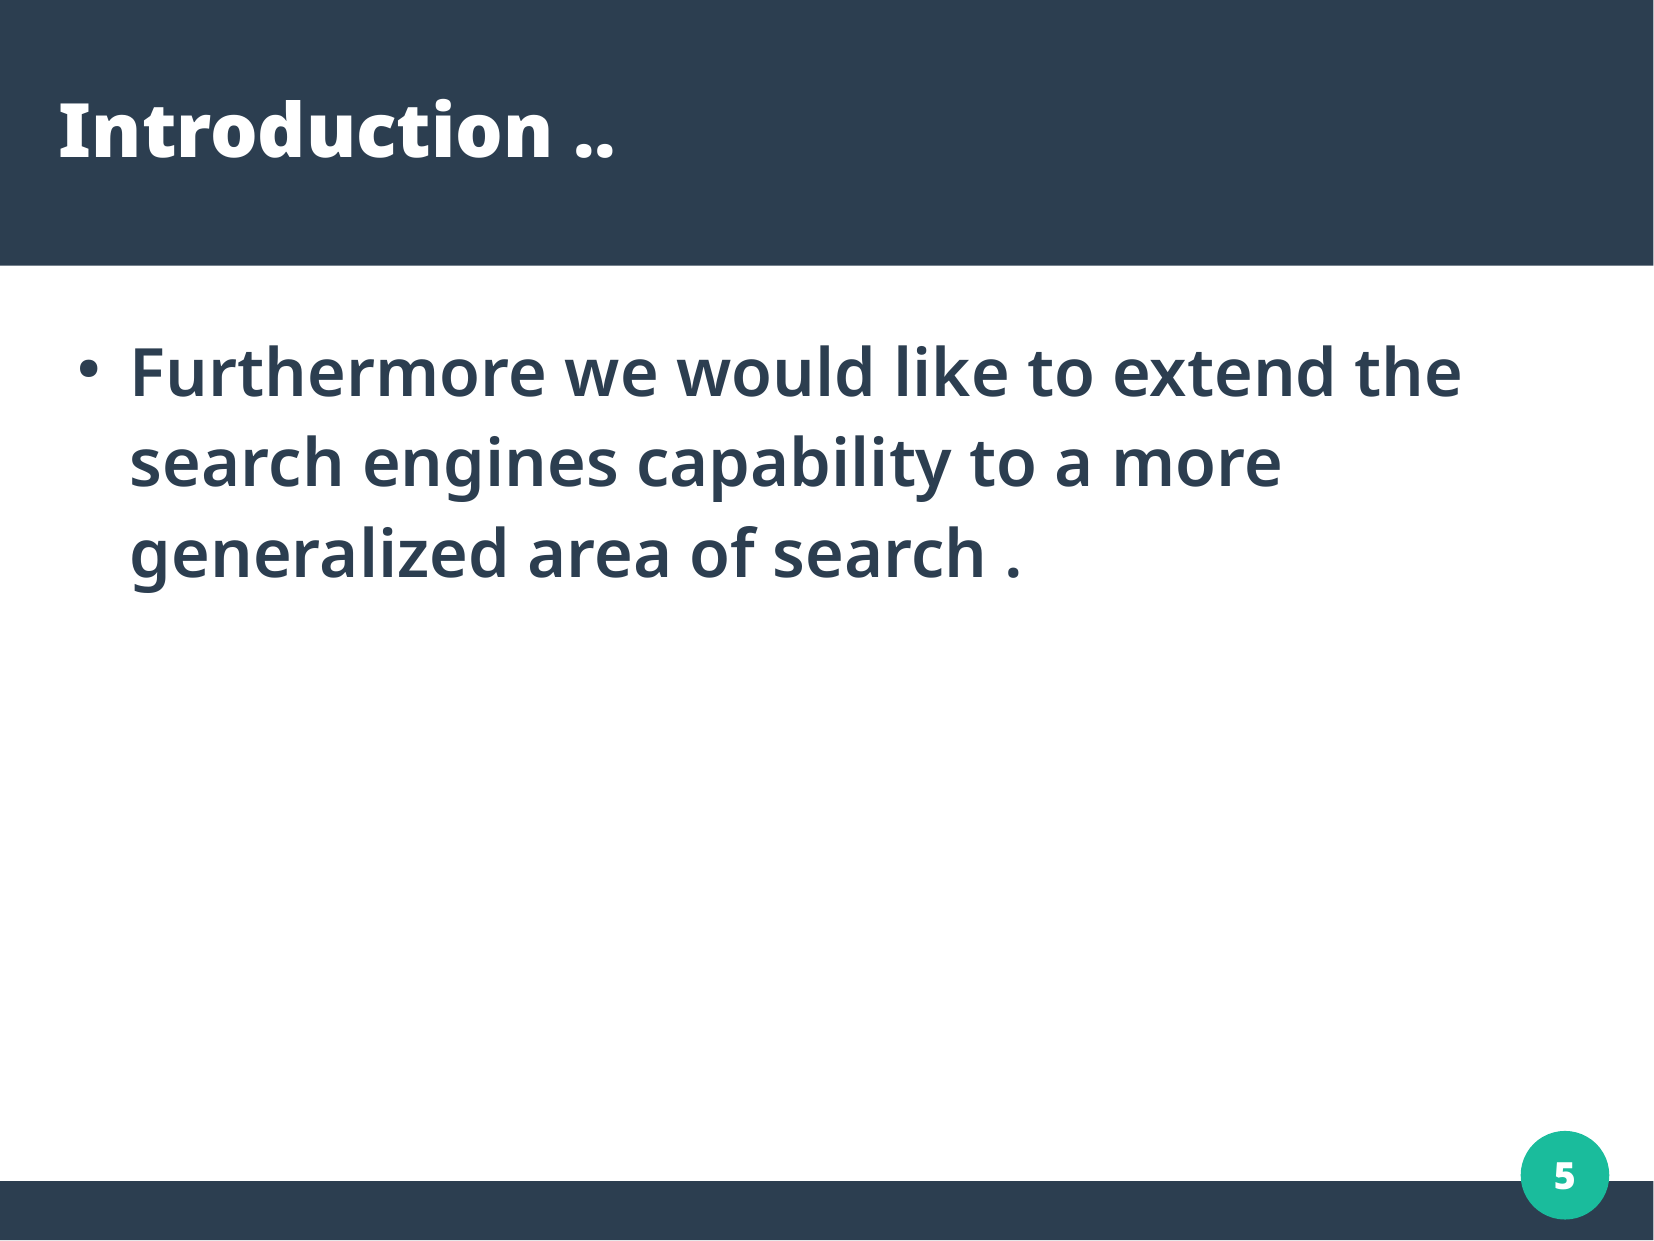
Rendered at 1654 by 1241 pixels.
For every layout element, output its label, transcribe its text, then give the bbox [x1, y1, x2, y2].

title Introduction .. [59, 49, 1595, 207]
list Furthermore we would like to extend the search engines capability to a more generalized area of search . [59, 324, 1595, 1152]
